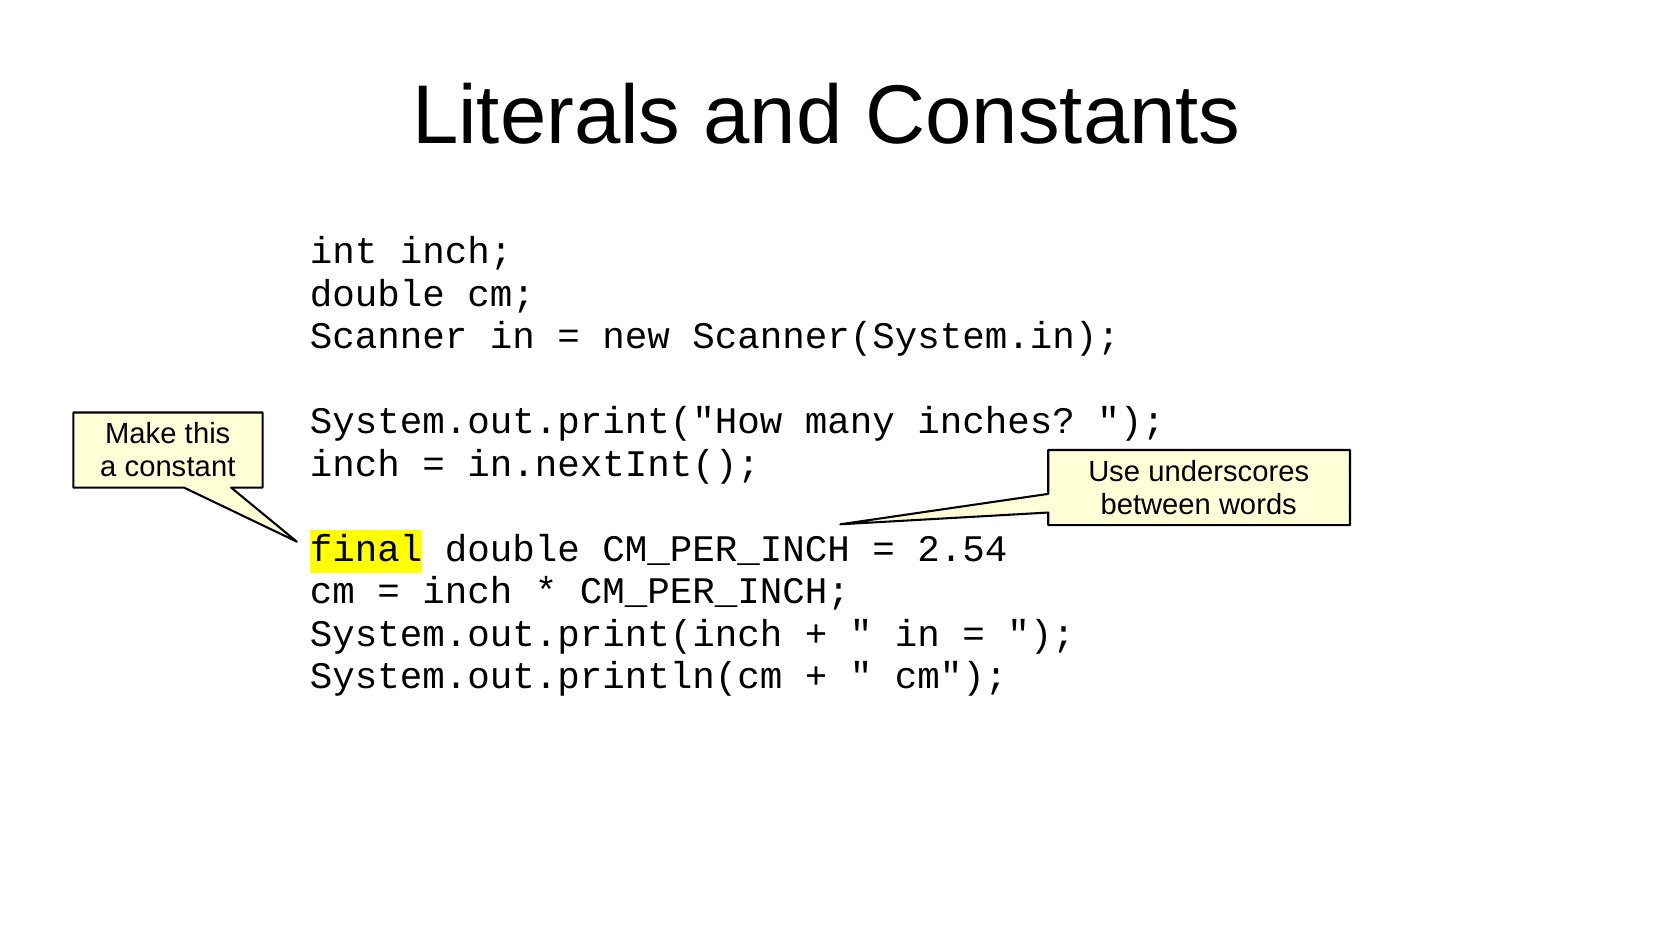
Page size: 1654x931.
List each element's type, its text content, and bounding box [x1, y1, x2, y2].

text_box Use underscores between words [840, 450, 1351, 526]
text_box int inch; double cm; Scanner in = new Scanner(System.in); System.out.print("How many inches? "); inch = in.nextInt(); final double CM_PER_INCH = 2.54 cm = inch * CM_PER_INCH; System.out.print(inch + " in = "); System.out.println(cm + " cm"); [295, 225, 1313, 708]
text_box Make this a constant [73, 412, 297, 542]
title Literals and Constants [82, 37, 1571, 193]
